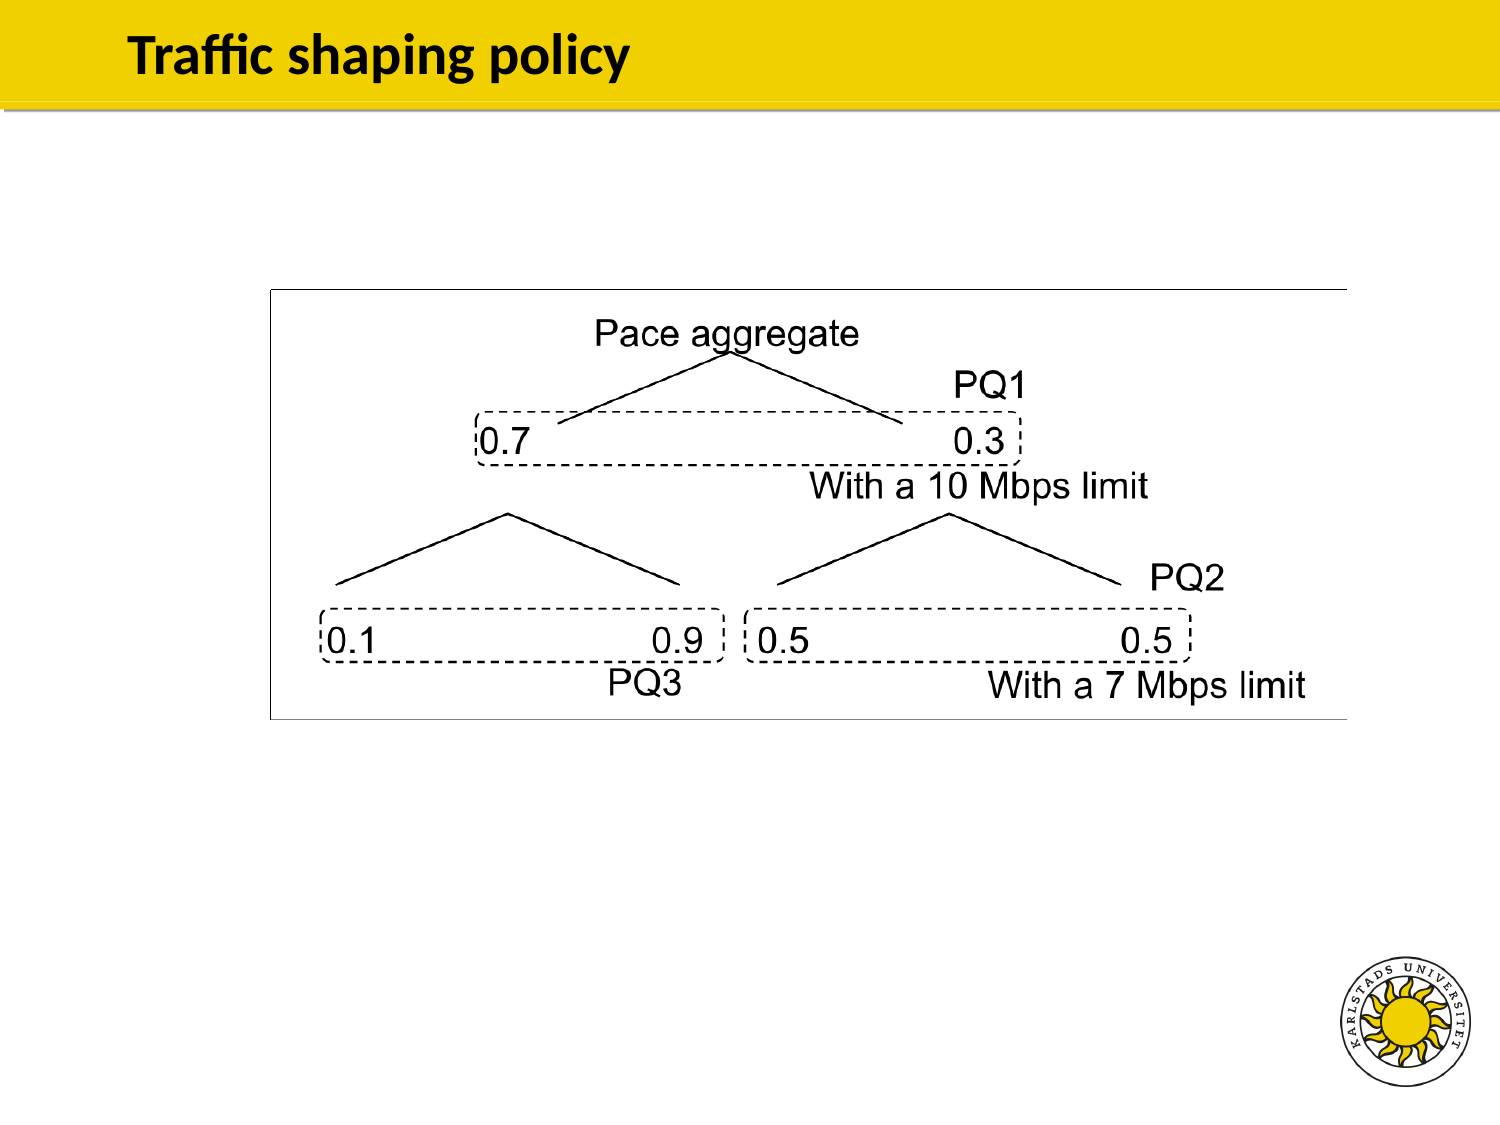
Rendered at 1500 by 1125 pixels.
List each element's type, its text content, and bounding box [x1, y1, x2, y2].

picture [270, 289, 1347, 721]
picture [1340, 948, 1471, 1095]
title Traffic shaping policy [112, 0, 1388, 102]
